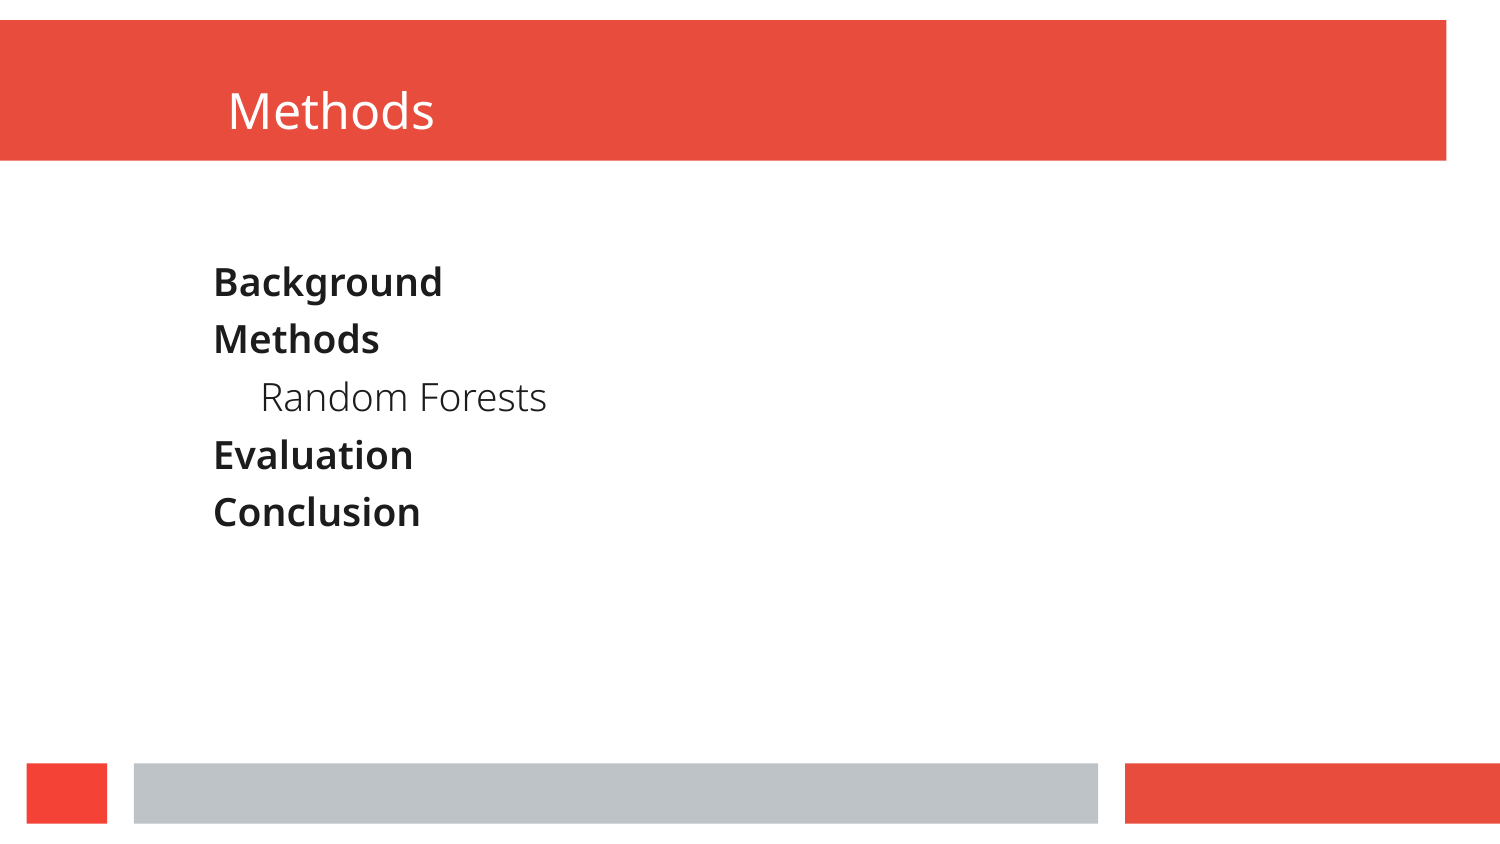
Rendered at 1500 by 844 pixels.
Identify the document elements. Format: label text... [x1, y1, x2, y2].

list Background Methods Random Forests Evaluation Conclusion [212, 257, 1368, 735]
title Methods [212, 64, 1368, 215]
